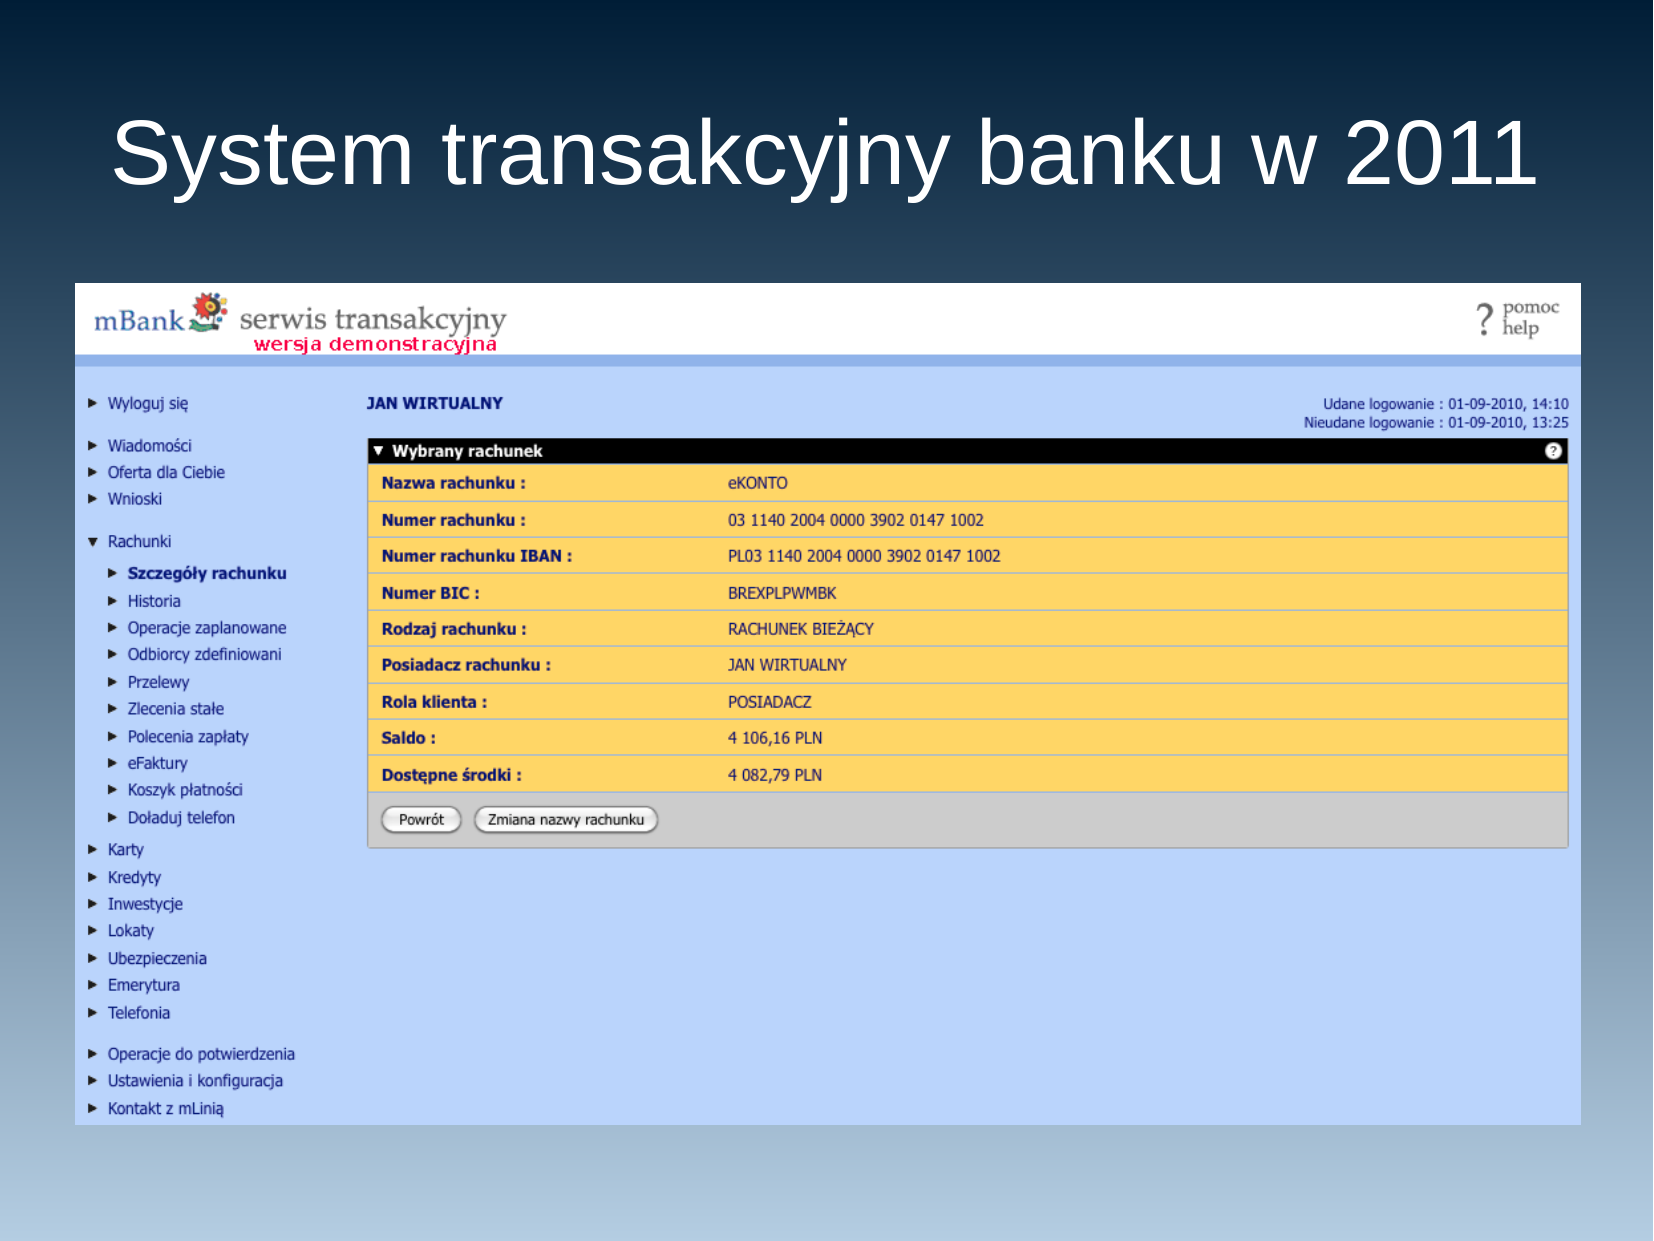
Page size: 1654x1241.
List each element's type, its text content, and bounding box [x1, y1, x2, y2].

title System transakcyjny banku w 2011 [82, 49, 1571, 257]
picture [75, 283, 1581, 1126]
